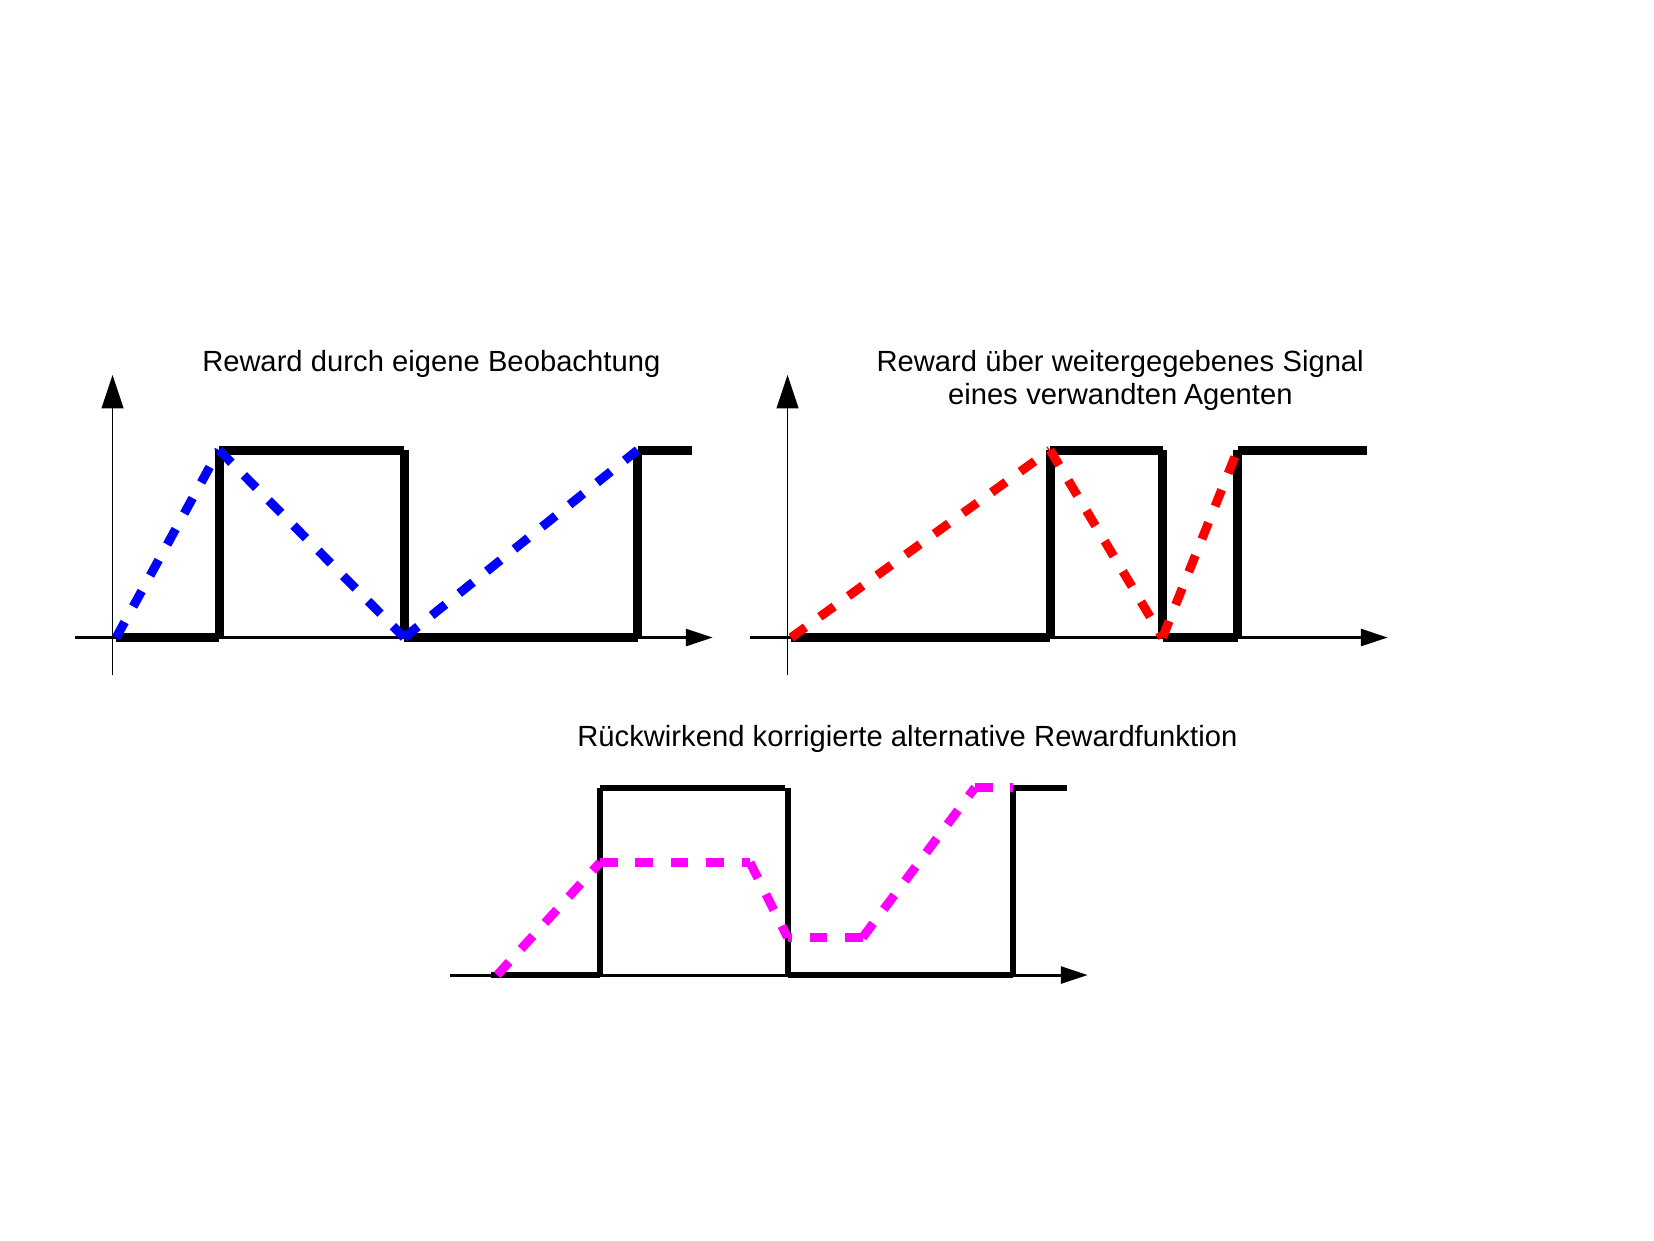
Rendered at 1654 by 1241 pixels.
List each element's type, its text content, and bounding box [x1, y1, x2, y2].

text_box Reward durch eigene Beobachtung [187, 337, 676, 386]
text_box Rückwirkend korrigierte alternative Rewardfunktion [562, 712, 1253, 761]
text_box Reward über weitergegebenes Signal eines verwandten Agenten [861, 337, 1379, 418]
